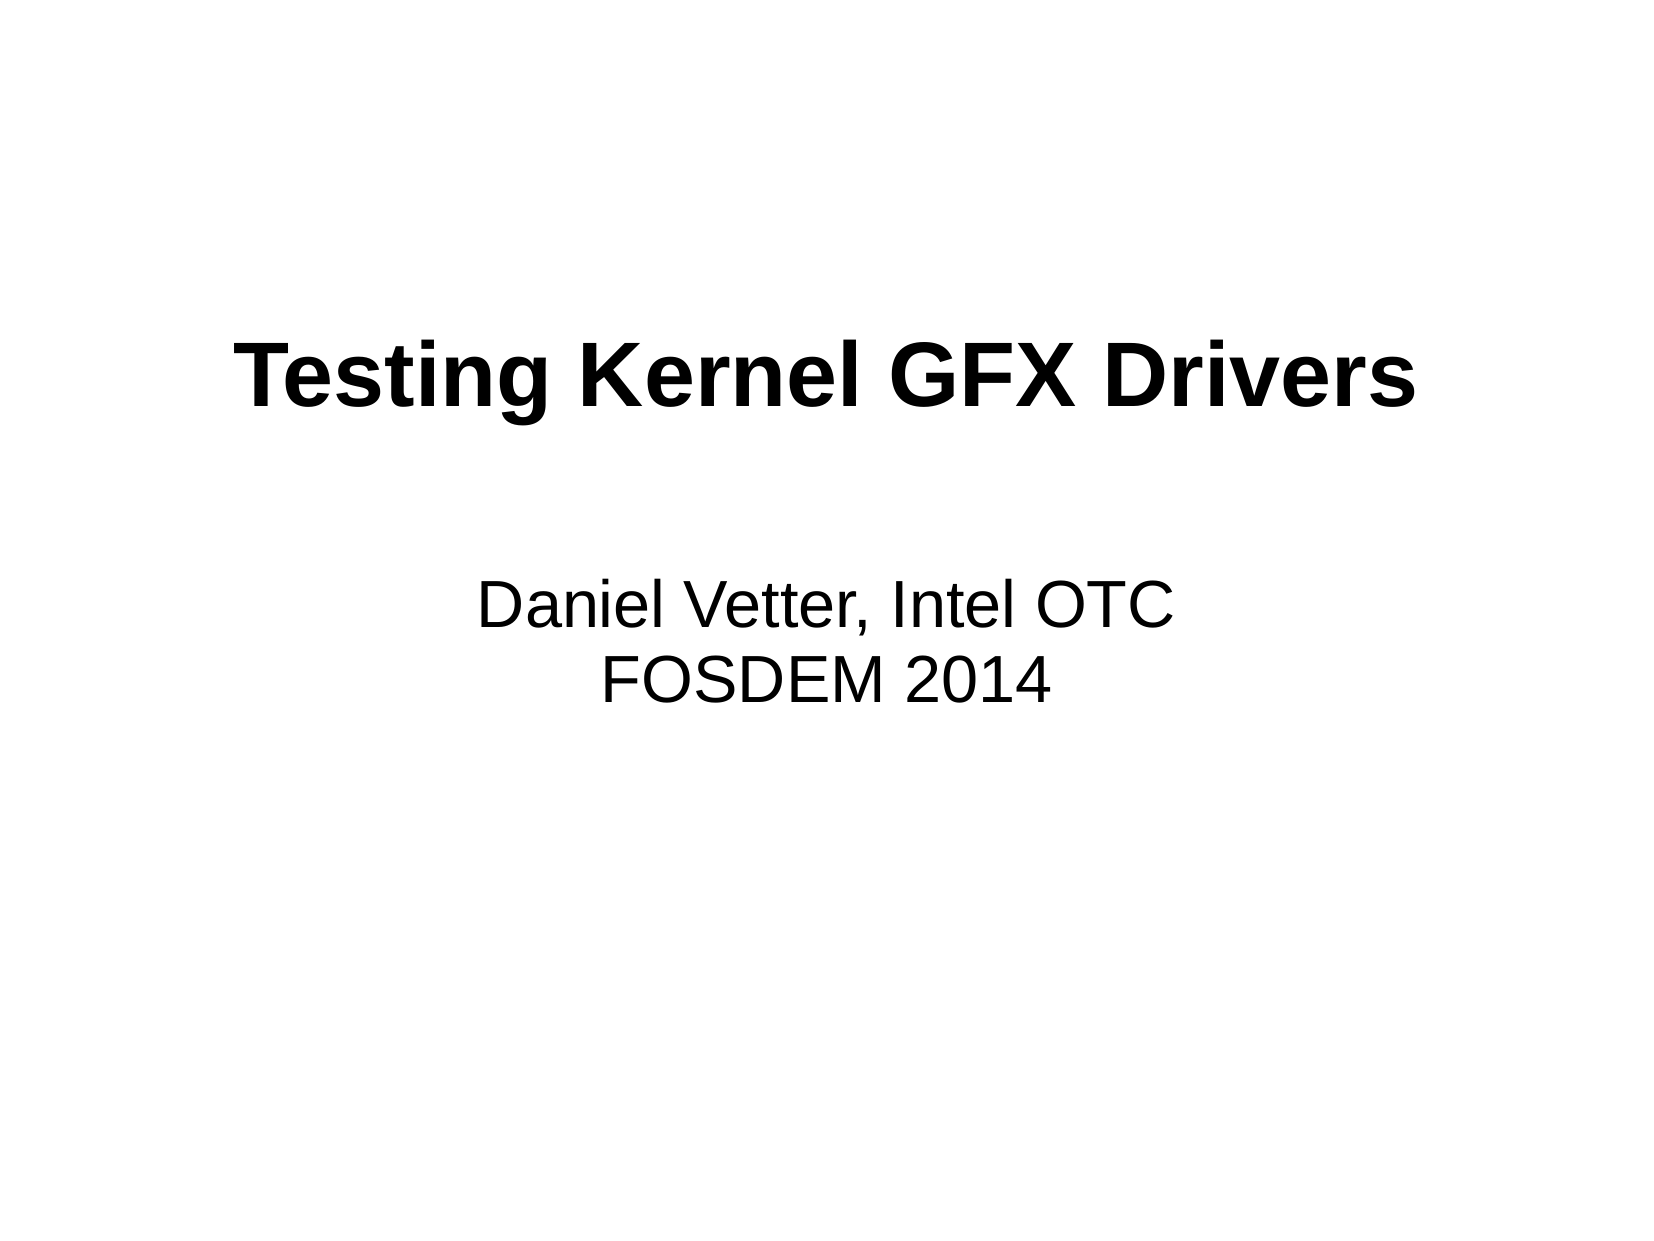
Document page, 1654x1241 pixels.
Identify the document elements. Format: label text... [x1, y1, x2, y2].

title Testing Kernel GFX Drivers [82, 271, 1571, 479]
subtitle Daniel Vetter, Intel OTC FOSDEM 2014 [82, 516, 1571, 768]
